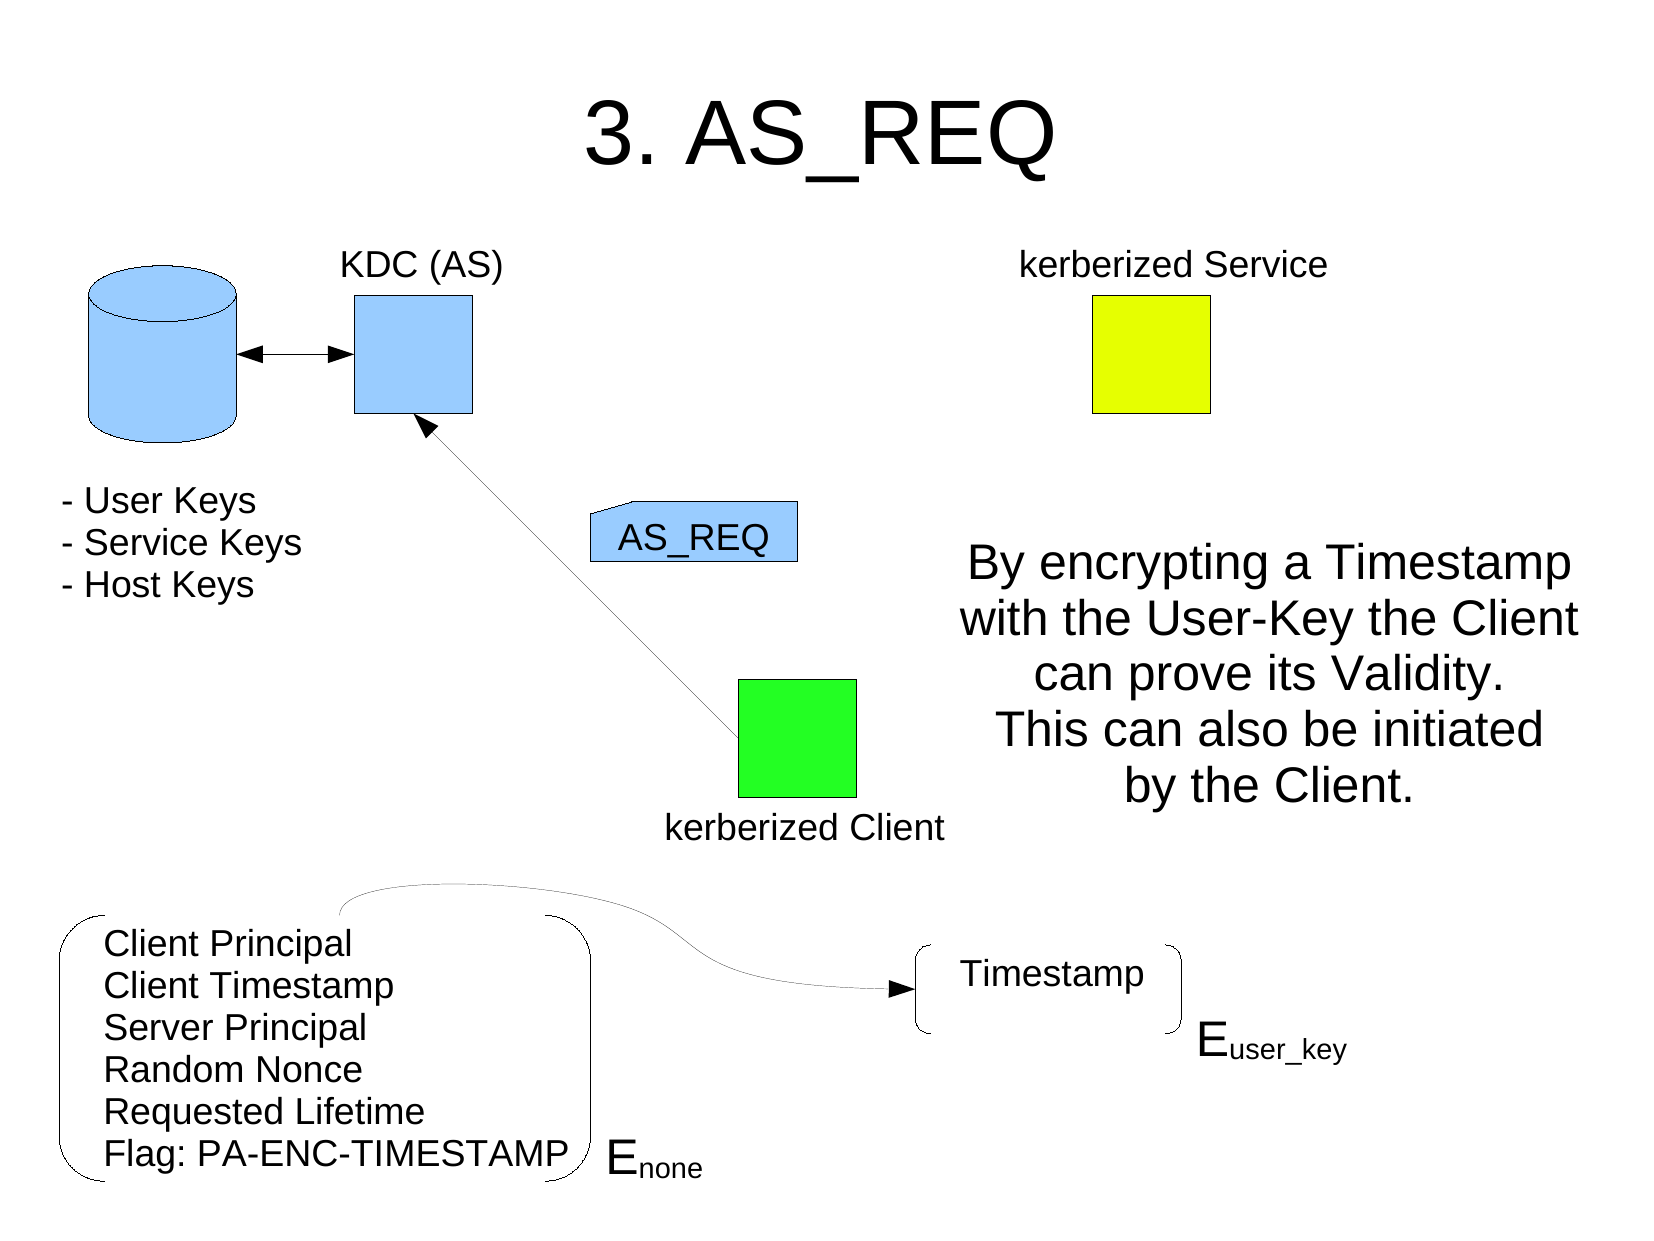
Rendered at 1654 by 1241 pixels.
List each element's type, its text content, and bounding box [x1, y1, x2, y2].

text_box kerberized Service [1003, 236, 1359, 294]
text_box [354, 295, 473, 414]
text_box Euser_key [1181, 1003, 1388, 1093]
text_box Client Principal Client Timestamp Server Principal Random Nonce Requested Lifetime Flag: PA-ENC-TIMESTAMP [88, 915, 591, 1183]
text_box - User Keys - Service Keys - Host Keys [46, 472, 314, 614]
text_box Enone [590, 1122, 768, 1211]
text_box [738, 679, 857, 798]
text_box [1092, 295, 1211, 414]
text_box AS_REQ [590, 501, 798, 562]
text_box kerberized Client [649, 799, 1004, 857]
title 3. AS_REQ [76, 29, 1565, 237]
text_box KDC (AS) [324, 236, 516, 294]
text_box [88, 265, 237, 443]
text_box Timestamp [944, 944, 1334, 1044]
text_box By encrypting a Timestamp with the User-Key the Client can prove its Validity. This can also be initiated by the Client. [945, 526, 1582, 821]
